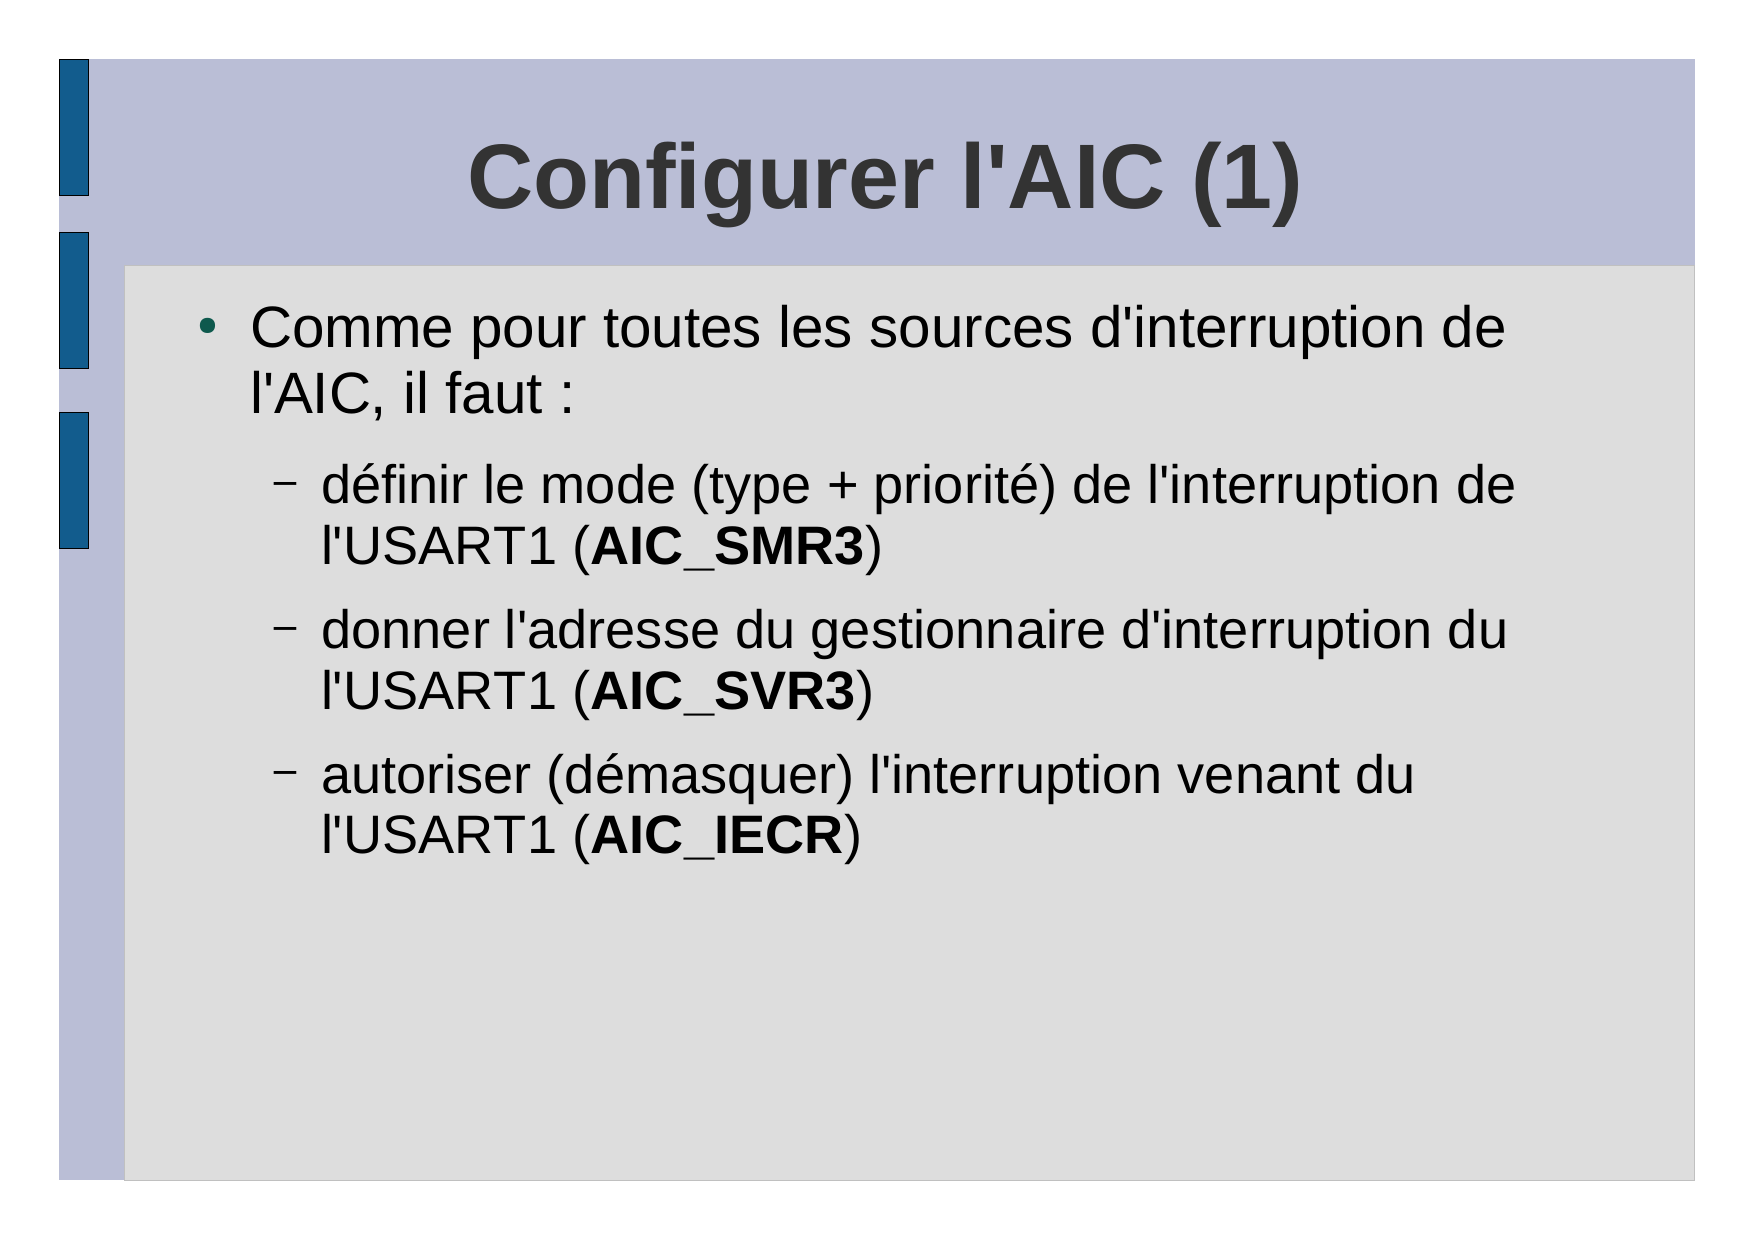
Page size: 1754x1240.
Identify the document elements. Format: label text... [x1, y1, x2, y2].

title Configurer l'AIC (1) [118, 88, 1654, 266]
list Comme pour toutes les sources d'interruption de l'AIC, il faut : définir le mode (type + priorité) de l'interruption de l'USART1 (AIC_SMR3) donner l'adresse du gestionnaire d'interruption du l'USART1 (AIC_SVR3) autoriser (démasquer) l'interruption venant du l'USART1 (AIC_IECR) [179, 295, 1577, 1093]
